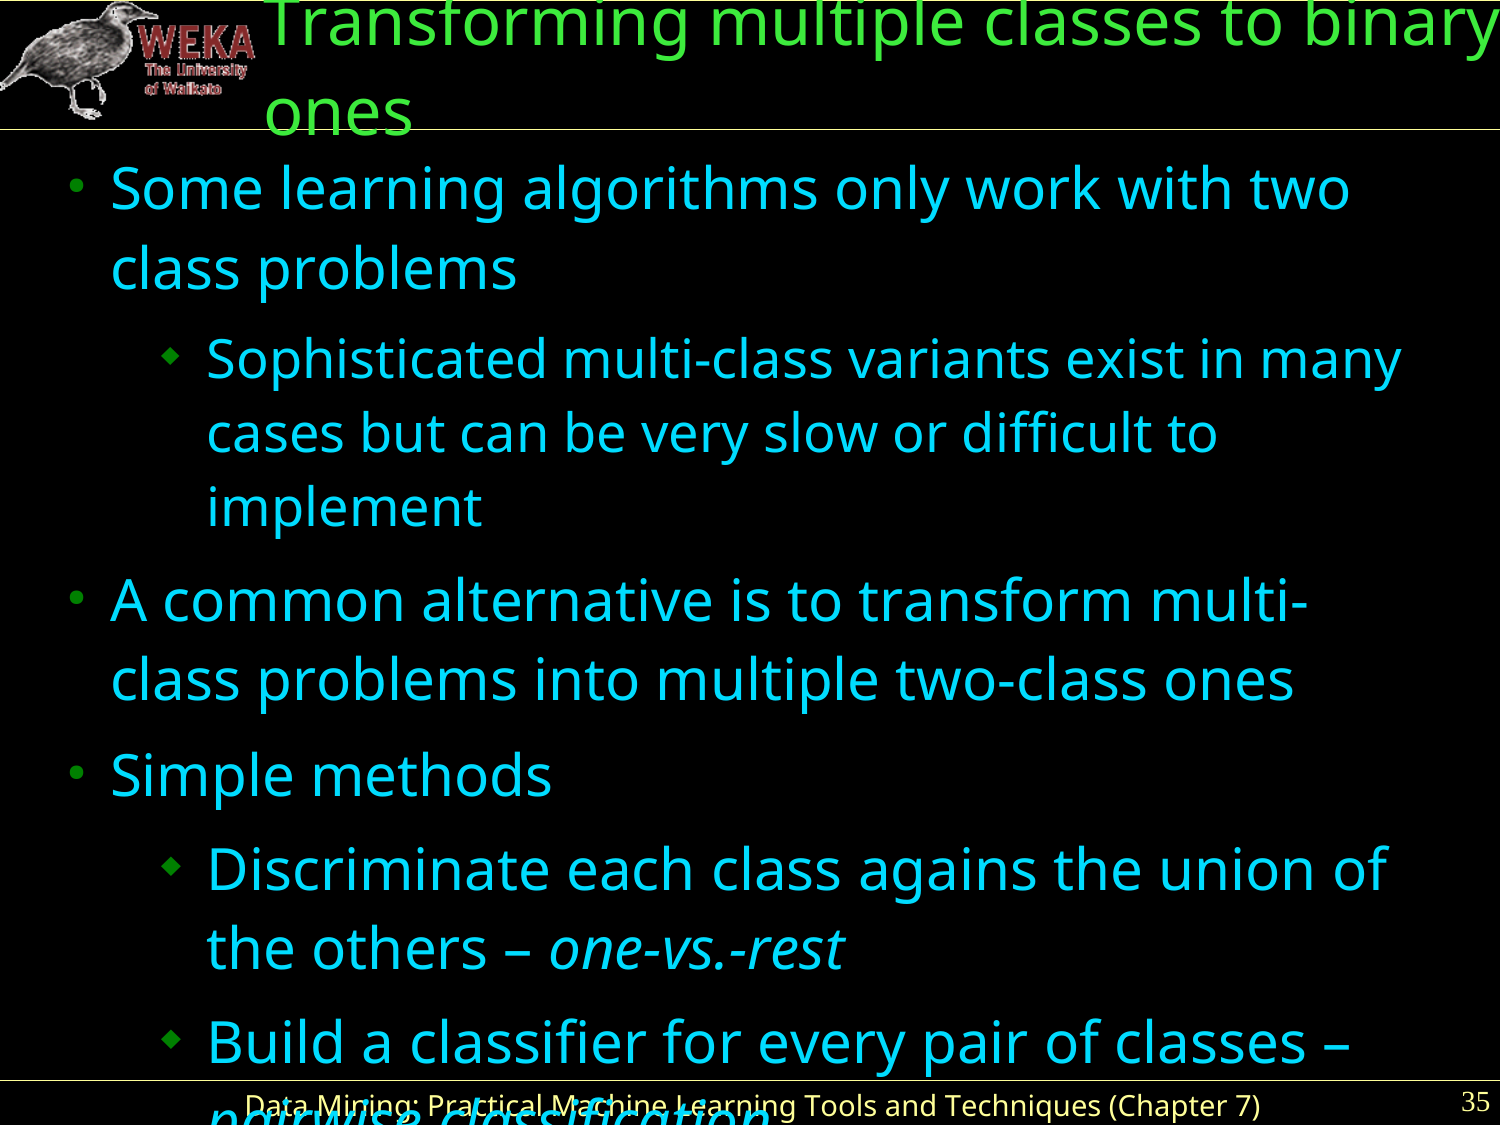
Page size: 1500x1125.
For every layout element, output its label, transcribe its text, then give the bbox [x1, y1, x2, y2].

list Some learning algorithms only work with two class problems Sophisticated multi-class variants exist in many cases but can be very slow or difficult to implement A common alternative is to transform multi-class problems into multiple two-class ones Simple methods Discriminate each class agains the union of the others – one-vs.-rest Build a classifier for every pair of classes – pairwise classification [67, 147, 1418, 1063]
title Transforming multiple classes to binary ones [263, 0, 1500, 159]
picture [0, 1, 263, 129]
